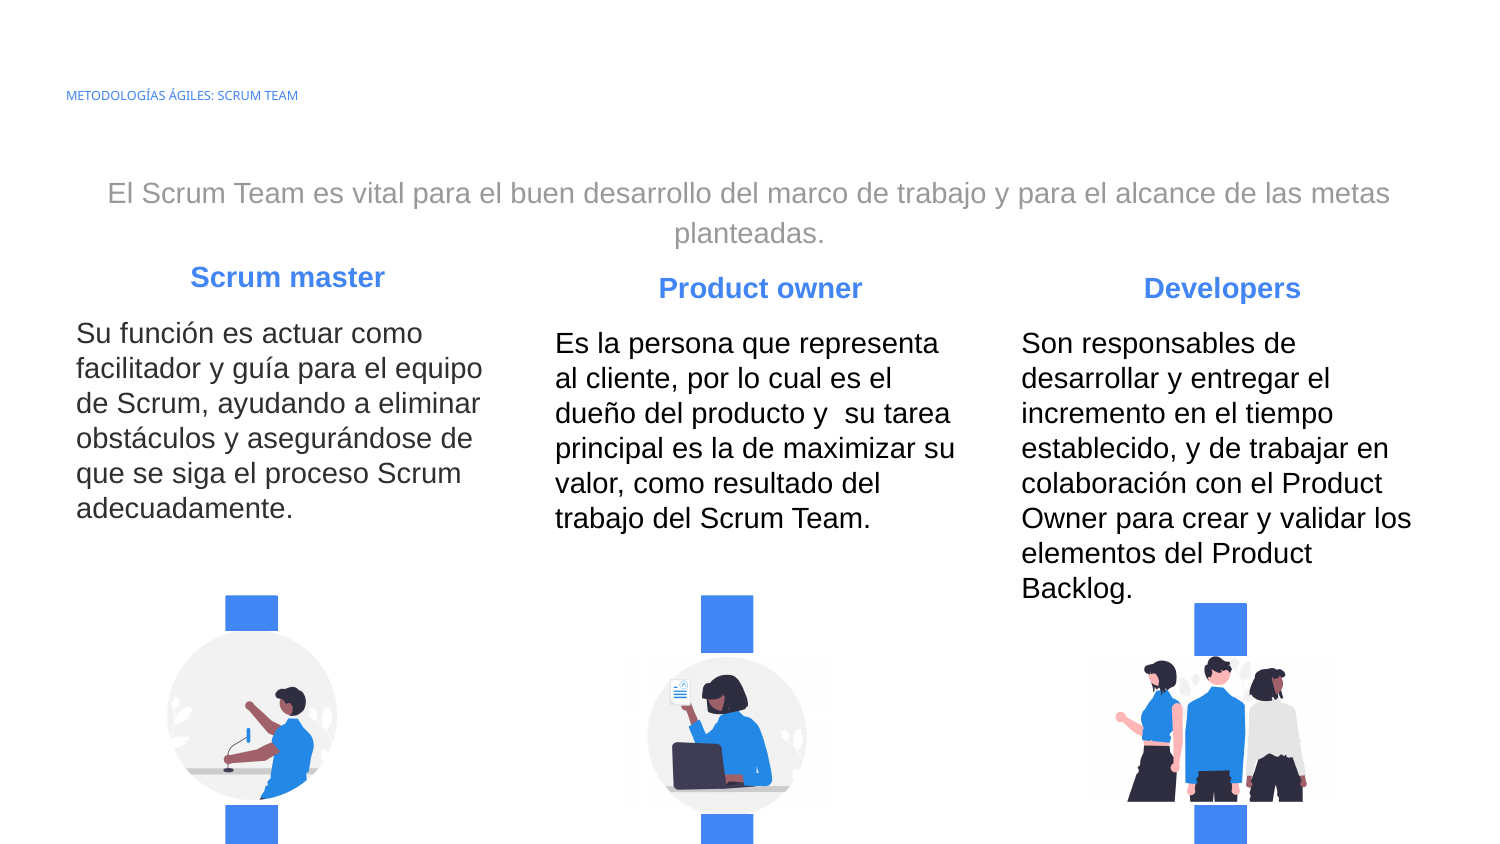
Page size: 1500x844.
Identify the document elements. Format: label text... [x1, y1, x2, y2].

text_box [1195, 805, 1247, 844]
picture [1088, 656, 1334, 805]
picture [137, 631, 367, 805]
text_box [701, 814, 753, 844]
title METODOLOGÍAS ÁGILES: SCRUM TEAM [51, 72, 1449, 167]
list El Scrum Team es vital para el buen desarrollo del marco de trabajo y para el alcance de las metas planteadas. [51, 167, 1449, 750]
text_box [1195, 603, 1247, 656]
picture [619, 653, 835, 814]
text_box [226, 805, 278, 844]
text_box [226, 596, 278, 631]
text_box [701, 596, 753, 653]
text_box Scrum master Su función es actuar como facilitador y guía para el equipo de Scrum, ayudando a eliminar obstáculos y asegurándose de que se siga el proceso Scrum adecuadamente. [60, 243, 516, 540]
text_box Product owner Es la persona que representa al cliente, por lo cual es el dueño del producto y su tarea principal es la de maximizar su valor, como resultado del trabajo del Scrum Team. [539, 254, 982, 550]
text_box Developers Son responsables de desarrollar y entregar el incremento en el tiempo establecido, y de trabajar en colaboración con el Product Owner para crear y validar los elementos del Product Backlog. [1006, 254, 1439, 620]
